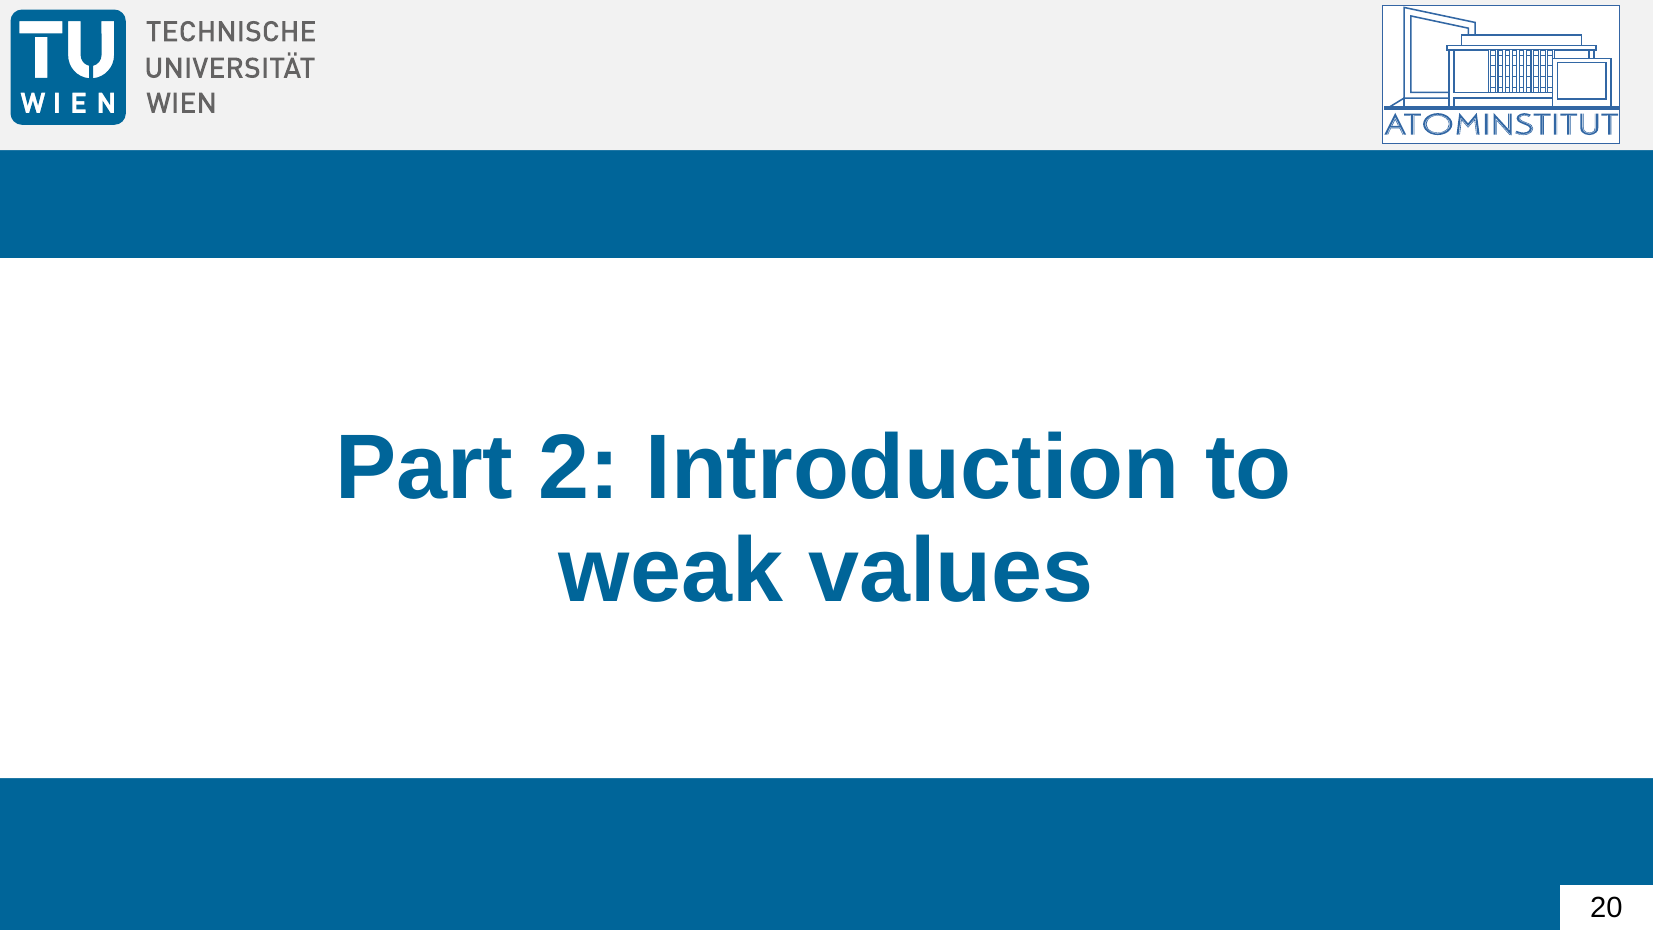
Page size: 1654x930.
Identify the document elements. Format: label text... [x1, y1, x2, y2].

title Part 2: Introduction to weak values [0, 258, 1653, 779]
picture [1382, 5, 1620, 144]
